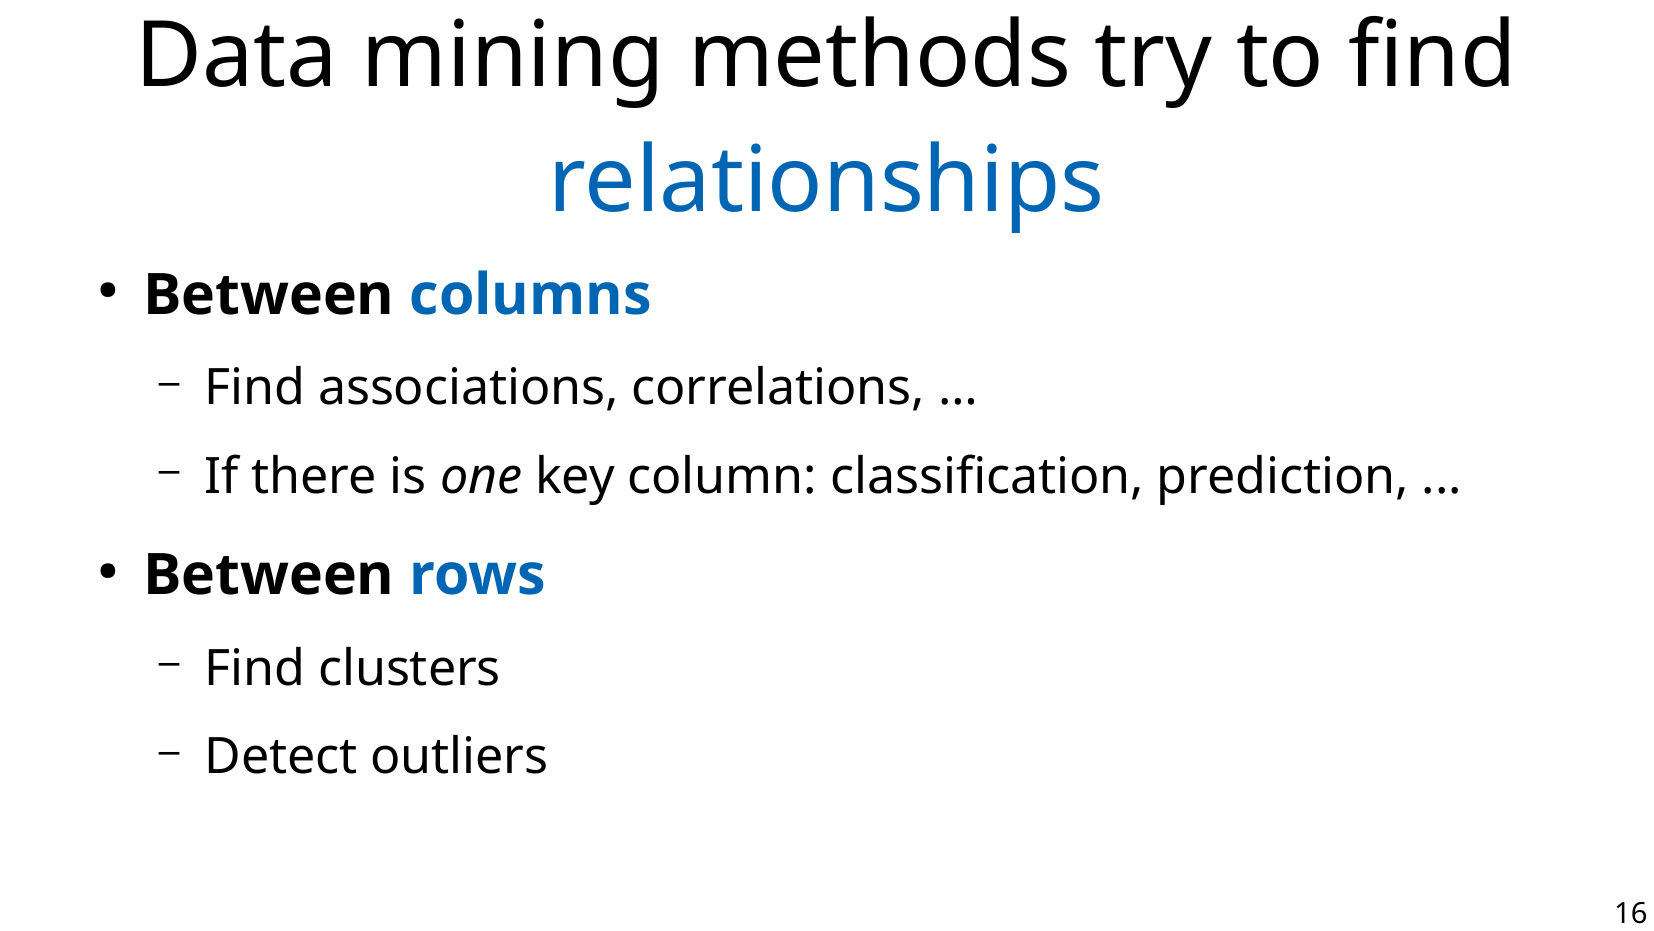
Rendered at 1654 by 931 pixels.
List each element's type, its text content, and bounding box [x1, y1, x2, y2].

title Data mining methods try to find relationships [82, 1, 1571, 226]
list Between columns Find associations, correlations, … If there is one key column: classification, prediction, ... Between rows Find clusters Detect outliers [82, 253, 1571, 793]
